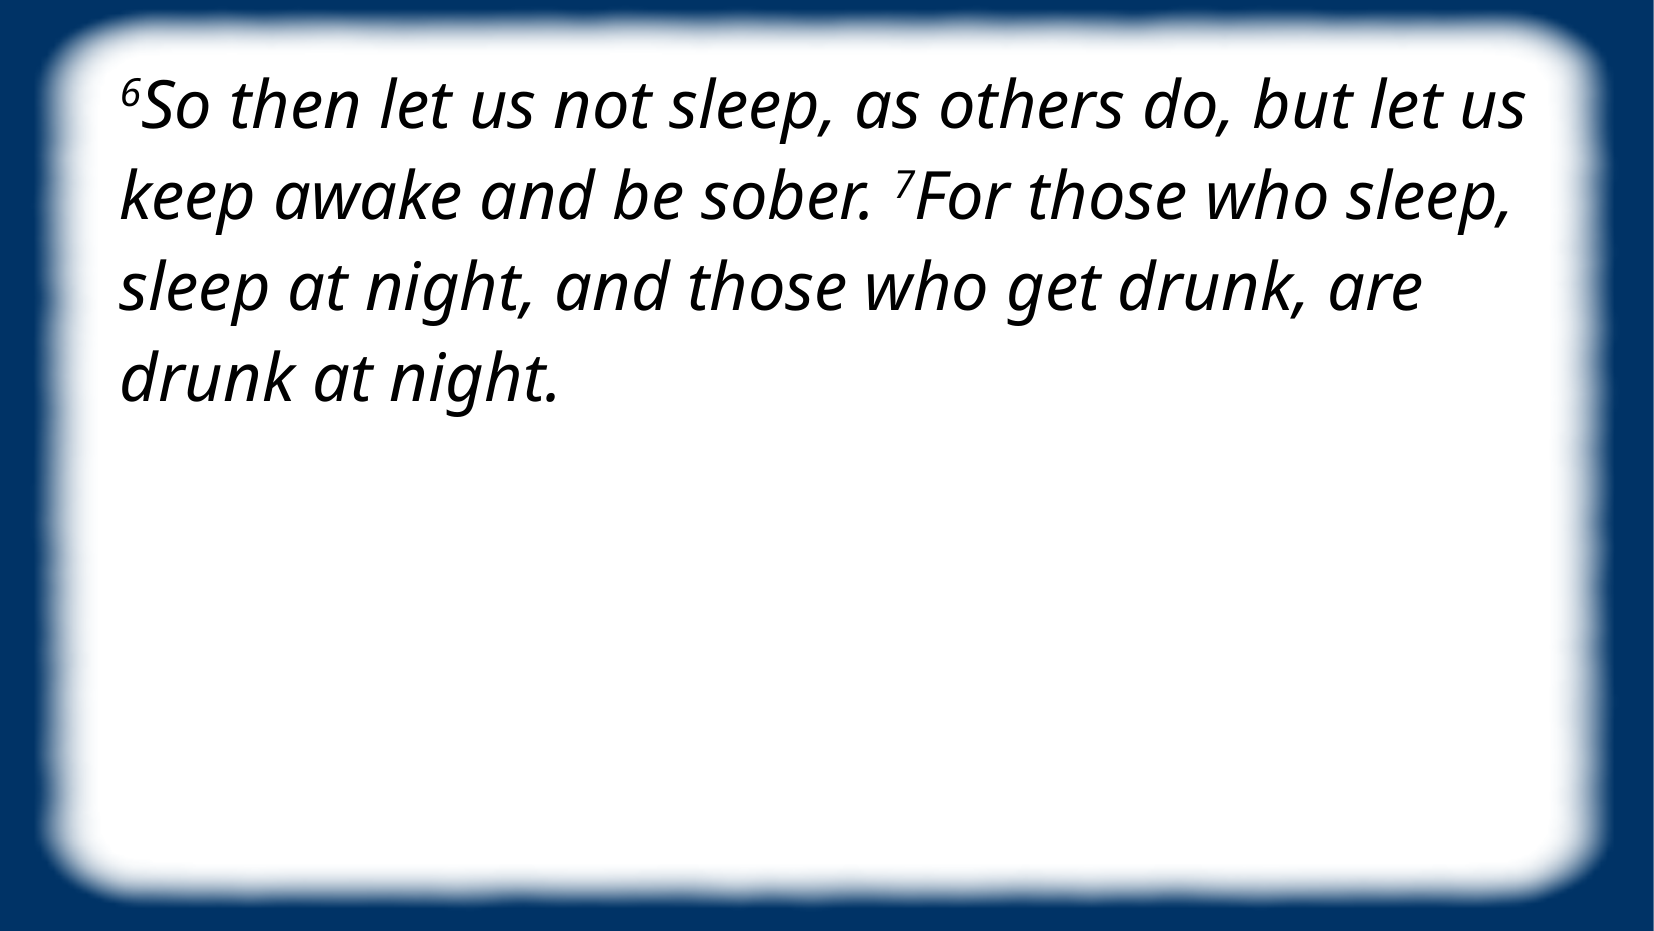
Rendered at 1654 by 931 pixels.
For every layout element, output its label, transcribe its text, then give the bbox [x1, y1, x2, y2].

picture [0, 0, 1654, 931]
text_box 6So then let us not sleep, as others do, but let us keep awake and be sober. 7For those who sleep, sleep at night, and those who get drunk, are drunk at night. [105, 50, 1561, 421]
